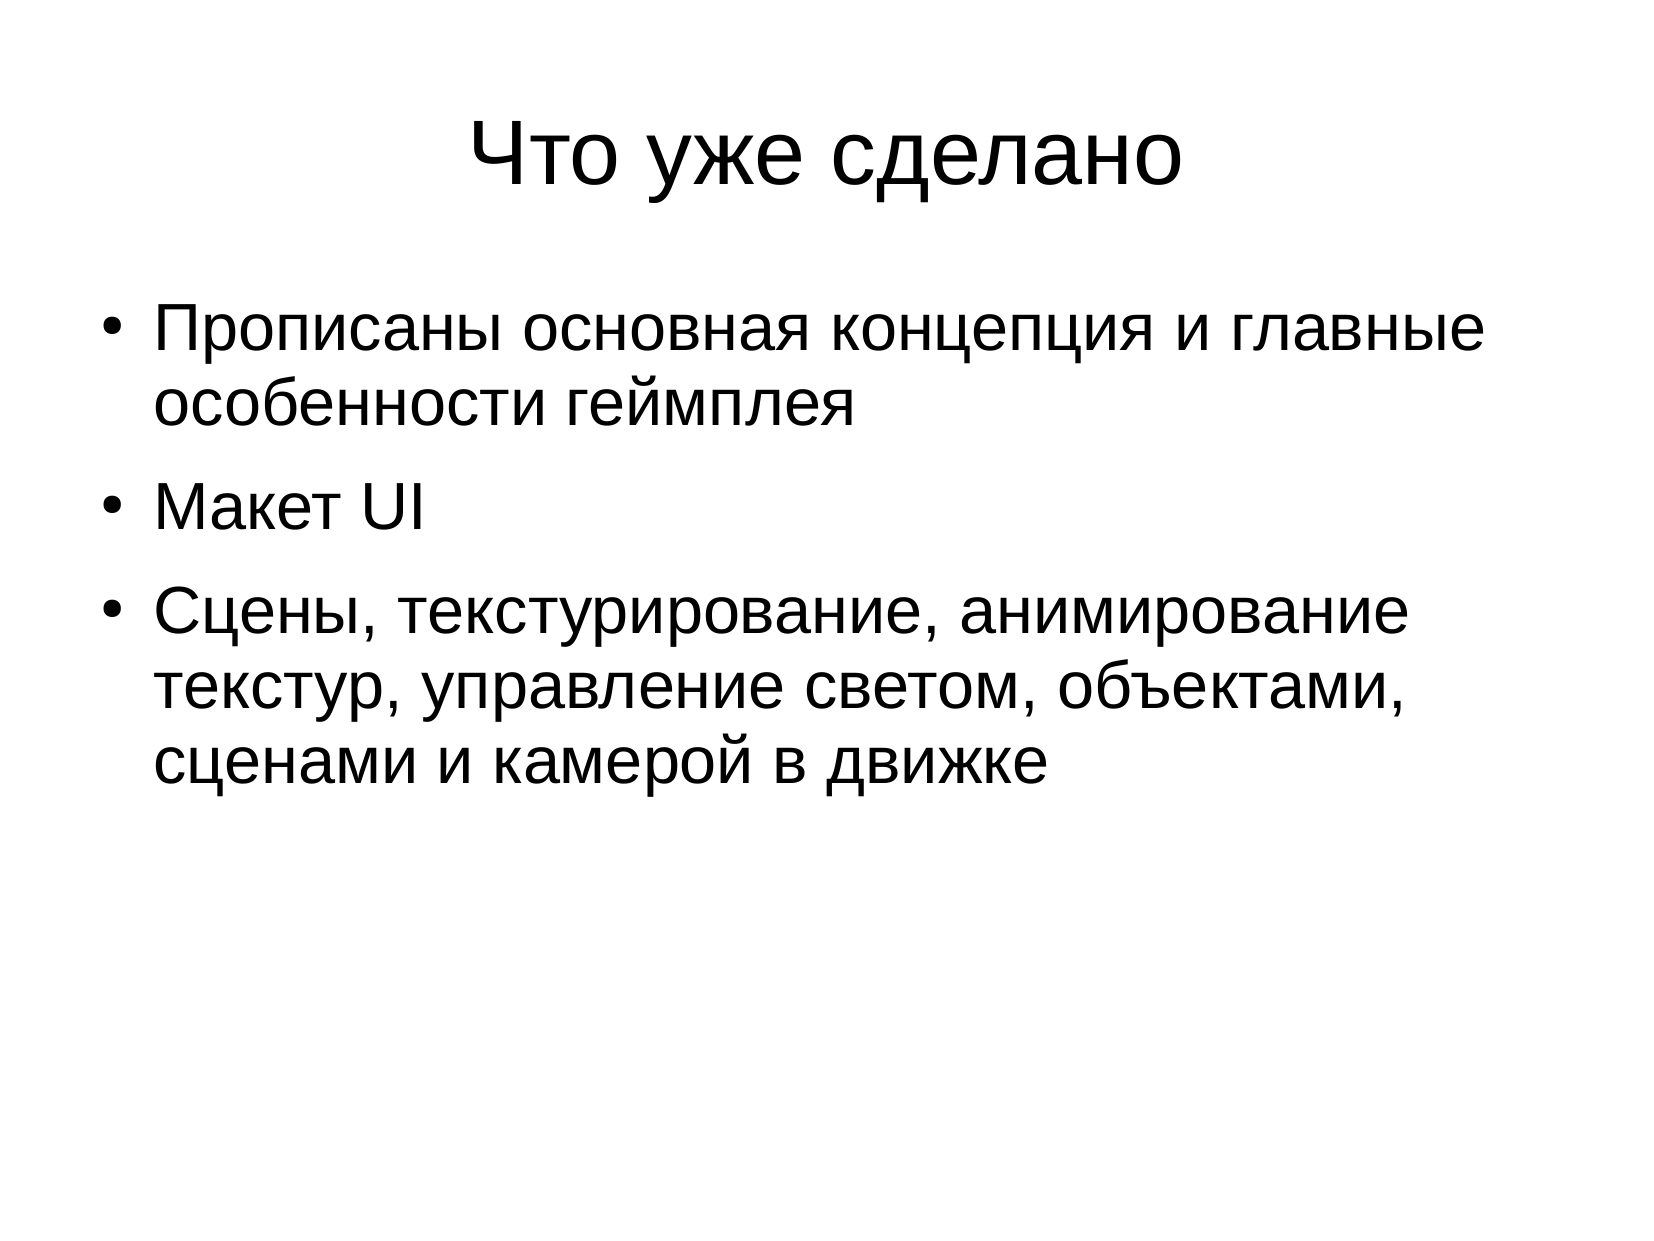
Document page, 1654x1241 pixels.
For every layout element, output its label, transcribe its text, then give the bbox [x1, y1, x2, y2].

list Прописаны основная концепция и главные особенности геймплея Макет UI Сцены, текстурирование, анимирование текстур, управление светом, объектами, сценами и камерой в движке [82, 290, 1571, 1010]
title Что уже сделано [82, 49, 1571, 257]
